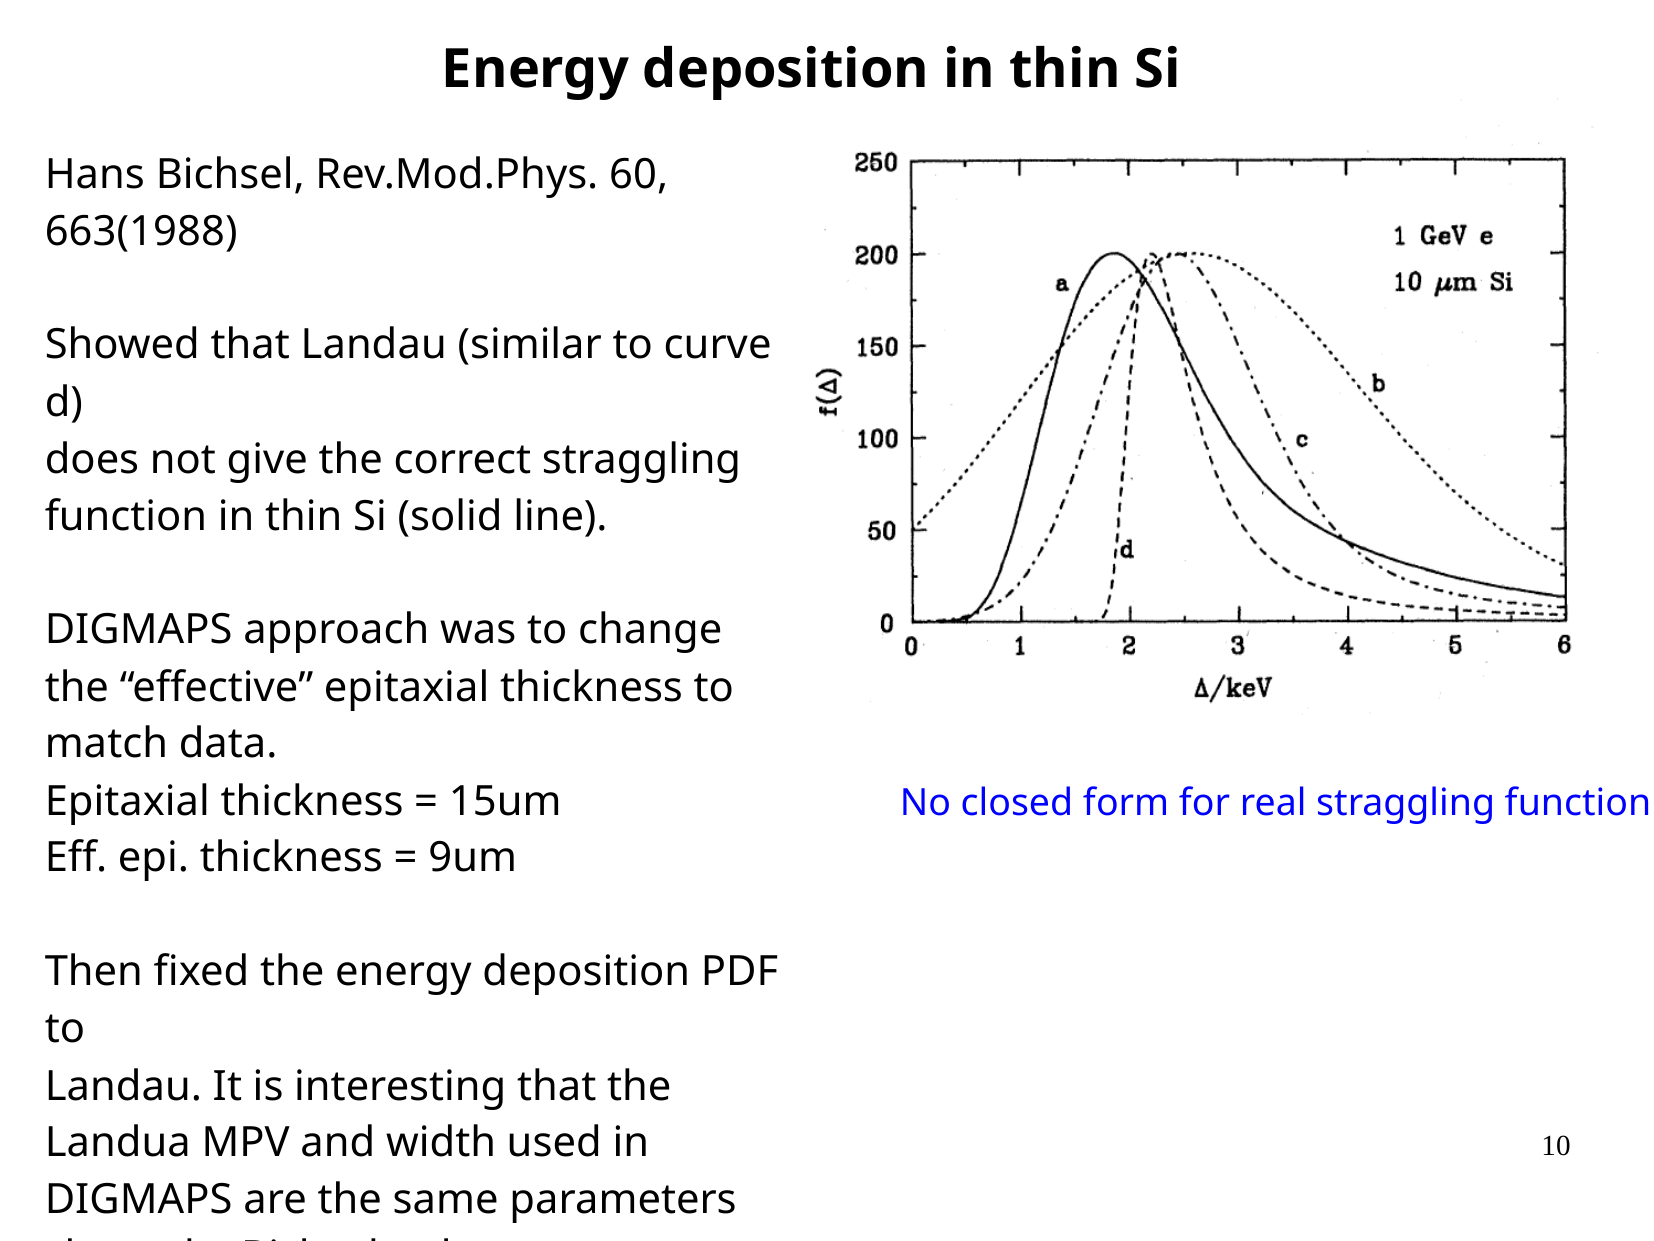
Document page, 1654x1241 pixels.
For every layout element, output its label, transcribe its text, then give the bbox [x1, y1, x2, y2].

picture [765, 96, 1599, 721]
title Energy deposition in thin Si [75, 36, 1564, 97]
text_box Hans Bichsel, Rev.Mod.Phys. 60, 663(1988) Showed that Landau (similar to curve d) does not give the correct straggling function in thin Si (solid line). DIGMAPS approach was to change the “effective” epitaxial thickness to match data. Epitaxial thickness = 15um Eff. epi. thickness = 9um Then fixed the energy deposition PDF to Landau. It is interesting that the Landua MPV and width used in DIGMAPS are the same parameters shown by Bichsel to be wrong. Shengdong, Howard and later Xin Li used lookup tables to get the correct straggling functions. [30, 135, 811, 1185]
text_box No closed form for real straggling function. [885, 768, 1642, 826]
